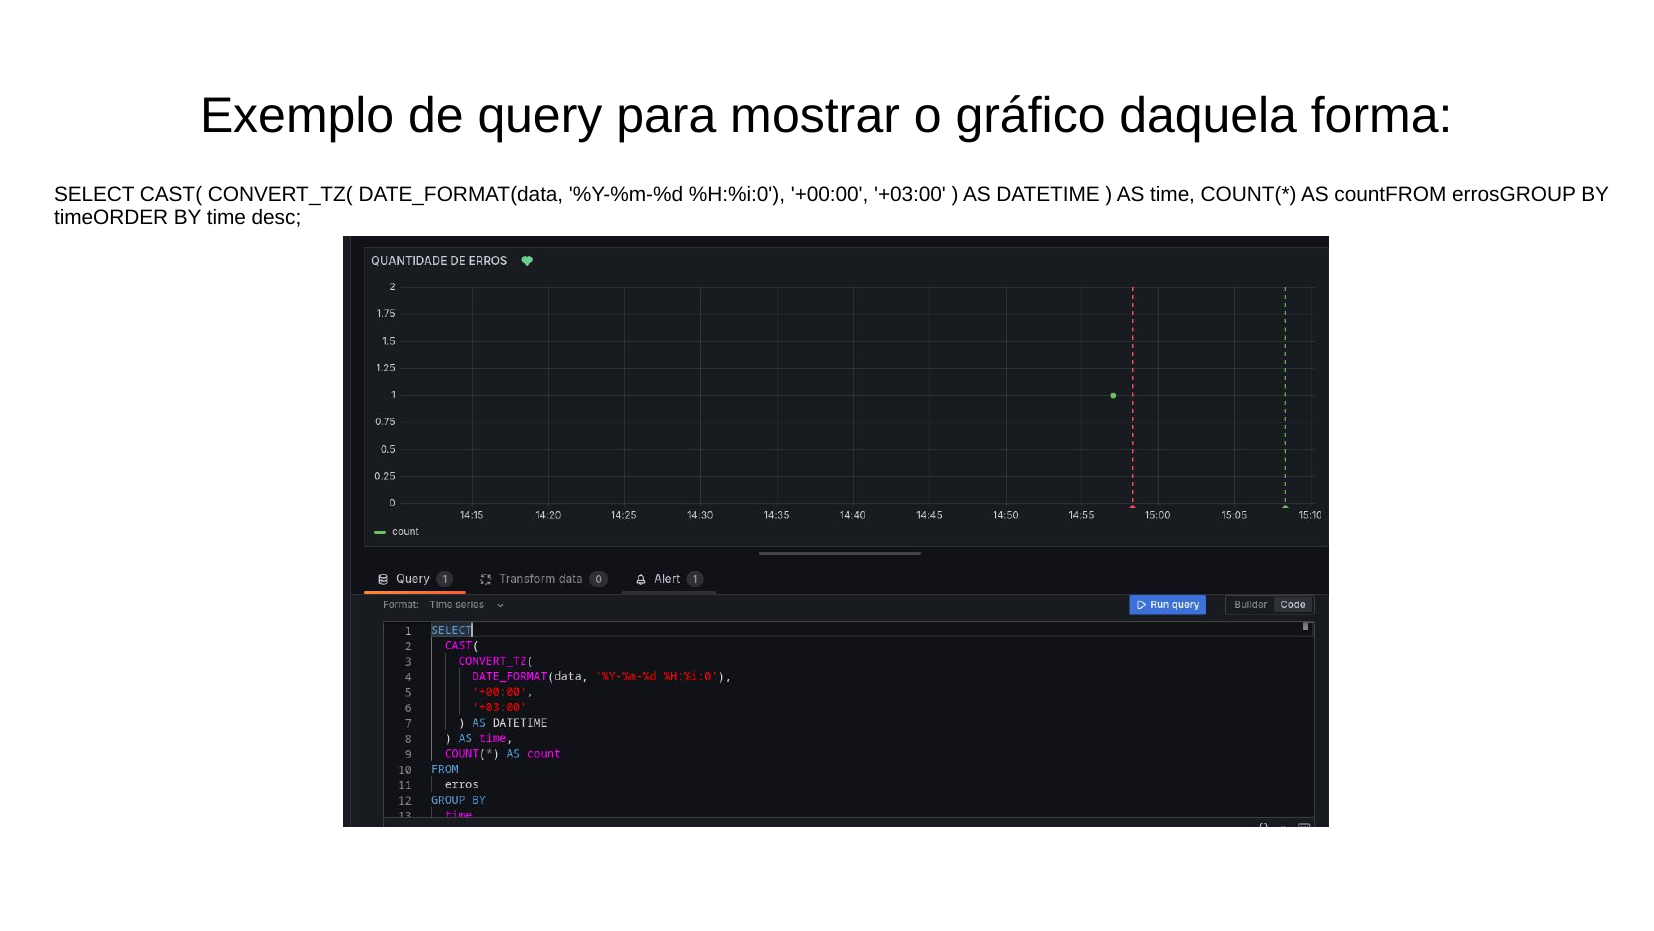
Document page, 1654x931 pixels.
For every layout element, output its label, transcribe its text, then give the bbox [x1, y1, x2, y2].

picture [343, 236, 1329, 827]
text_box SELECT CAST( CONVERT_TZ( DATE_FORMAT(data, '%Y-%m-%d %H:%i:0'), '+00:00', '+03:00' ) AS DATETIME ) AS time, COUNT(*) AS countFROM errosGROUP BY timeORDER BY time desc; [39, 174, 1625, 237]
title Exemplo de query para mostrar o gráfico daquela forma: [82, 37, 1571, 174]
